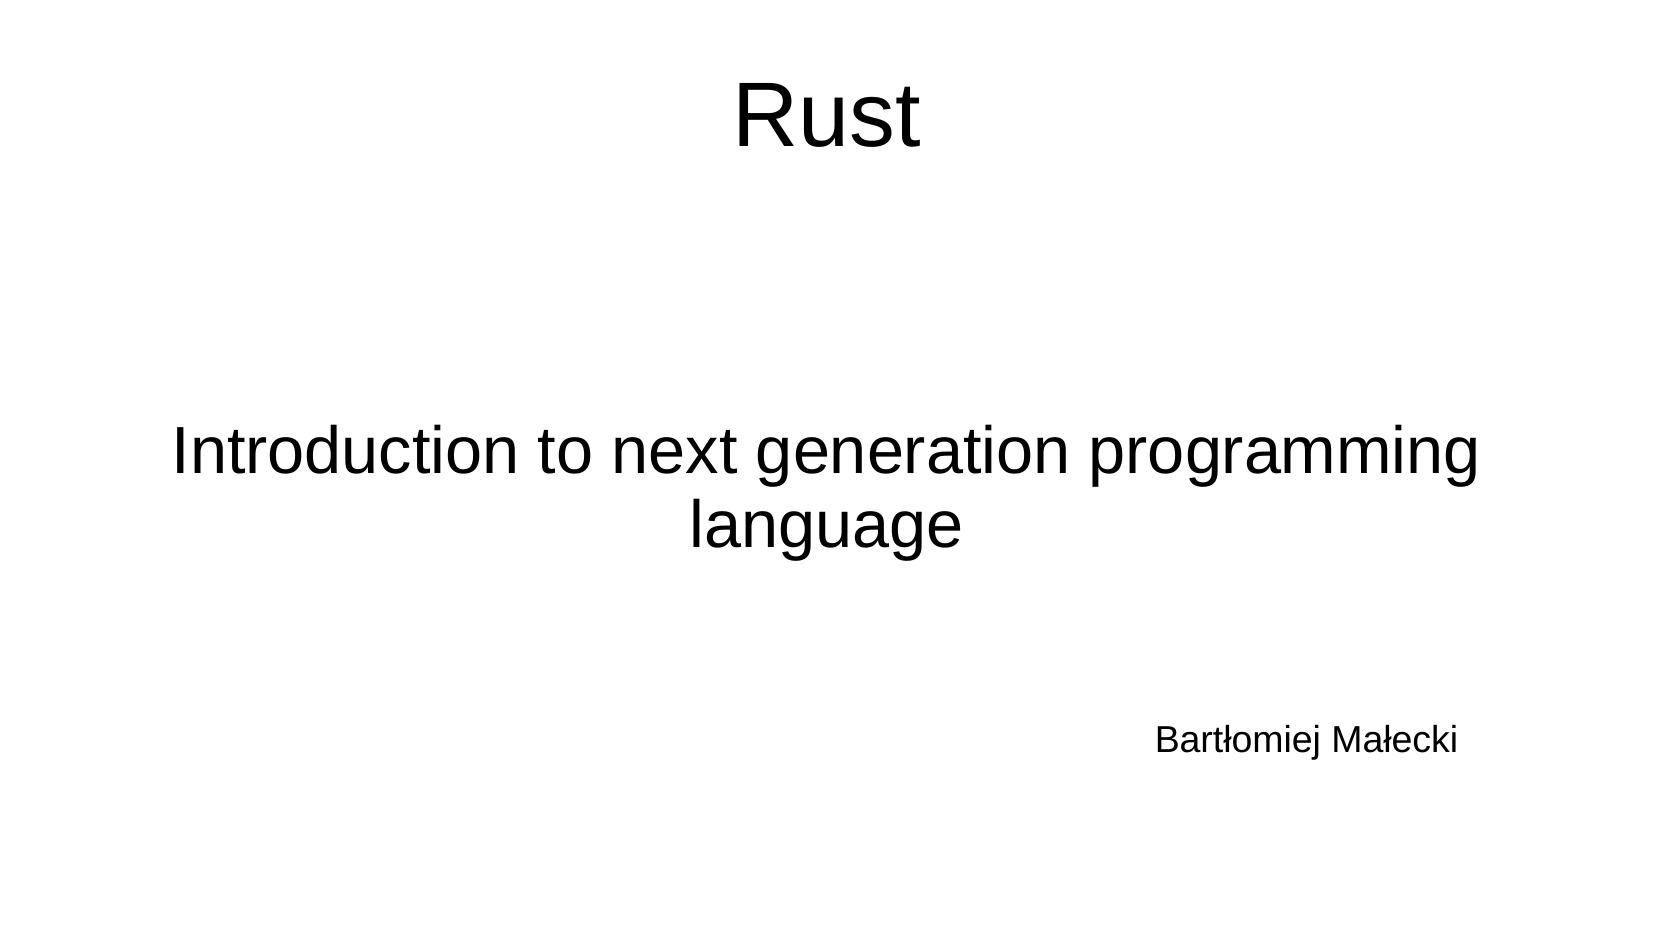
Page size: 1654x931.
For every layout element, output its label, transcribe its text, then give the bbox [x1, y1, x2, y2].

subtitle Introduction to next generation programming language [82, 217, 1571, 758]
title Rust [82, 37, 1571, 193]
text_box Bartłomiej Małecki [1140, 711, 1651, 811]
